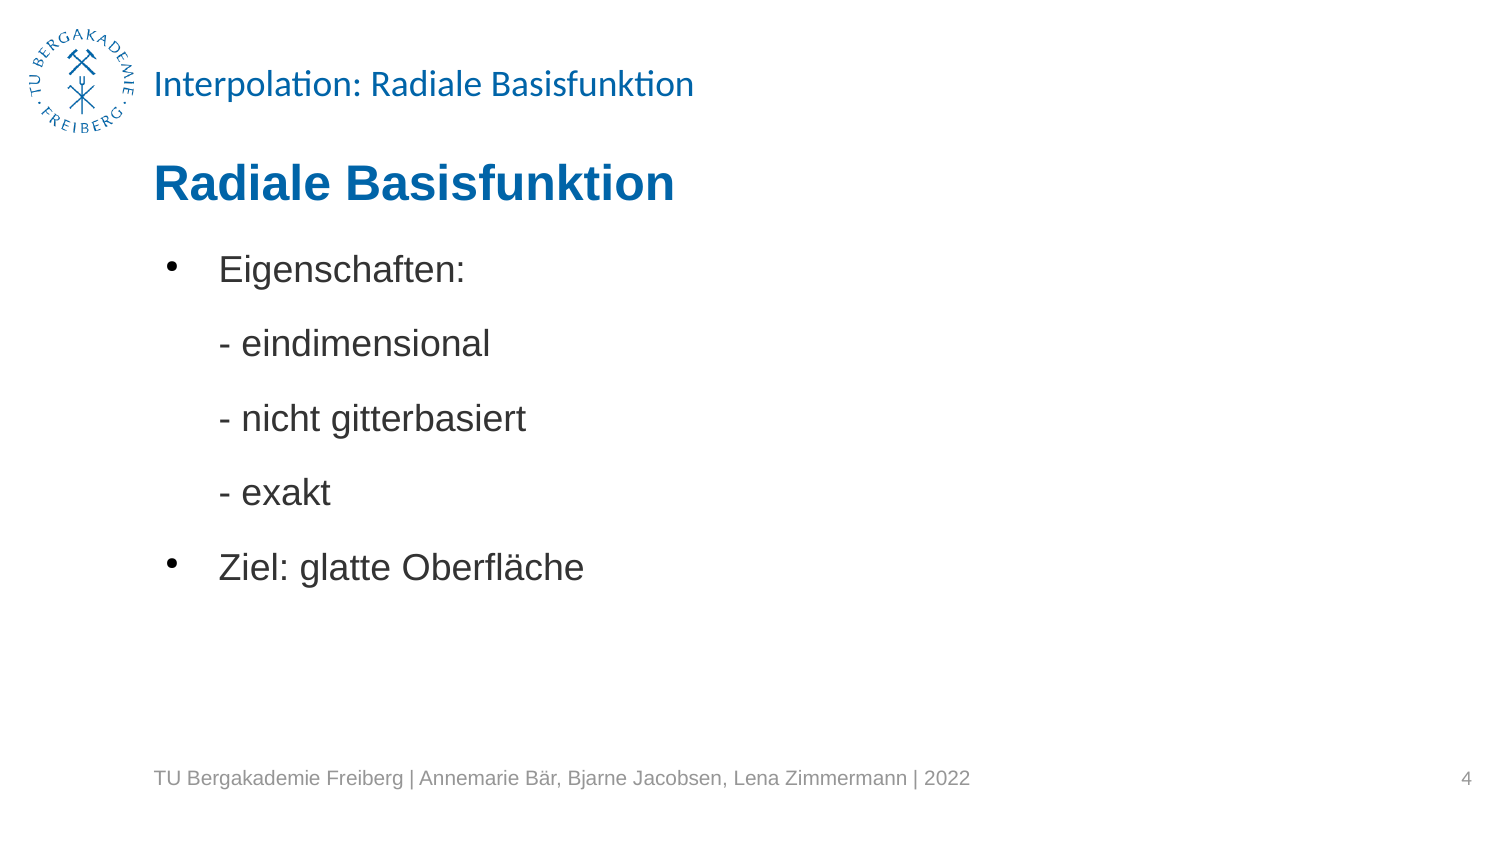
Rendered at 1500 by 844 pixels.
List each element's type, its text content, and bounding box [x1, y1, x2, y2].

picture [29, 29, 134, 133]
footer TU Bergakademie Freiberg | Annemarie Bär, Bjarne Jacobsen, Lena Zimmermann | 2022 [153, 764, 1353, 824]
title Interpolation: Radiale Basisfunktion [153, 29, 1353, 133]
list Eigenschaften: - eindimensional - nicht gitterbasiert - exakt Ziel: glatte Oberfläche [147, 244, 1347, 706]
slide_number <Foliennummer> [1352, 764, 1473, 825]
list Radiale Basisfunktion [153, 150, 1353, 221]
